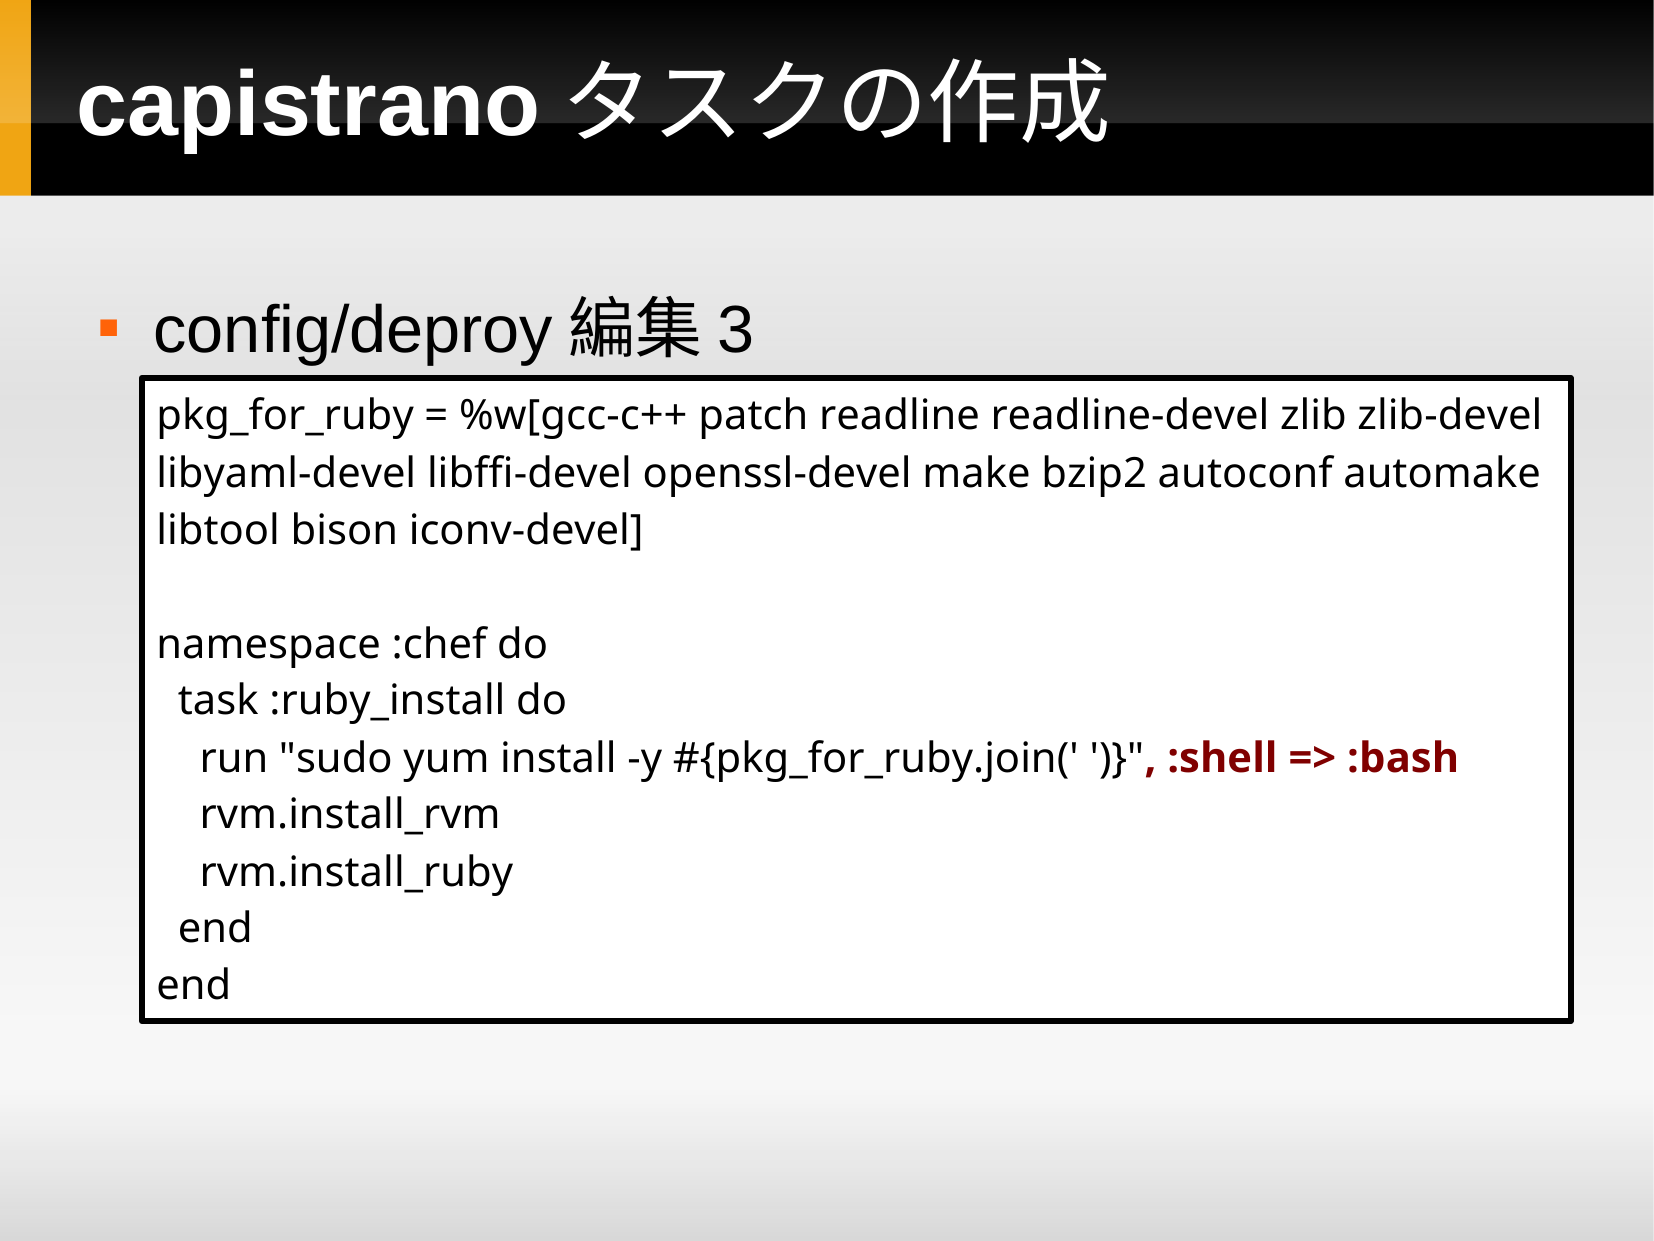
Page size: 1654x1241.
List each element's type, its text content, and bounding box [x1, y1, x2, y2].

text_box pkg_for_ruby = %w[gcc-c++ patch readline readline-devel zlib zlib-devel libyaml-devel libffi-devel openssl-devel make bzip2 autoconf automake libtool bison iconv-devel] namespace :chef do task :ruby_install do run "sudo yum install -y #{pkg_for_ruby.join(' ')}", :shell => :bash rvm.install_rvm rvm.install_ruby end end [141, 377, 1571, 1022]
title capistranoタスクの作成 [76, 0, 1565, 208]
picture [0, 0, 1654, 1241]
list config/deproy編集3 [82, 290, 1571, 1109]
